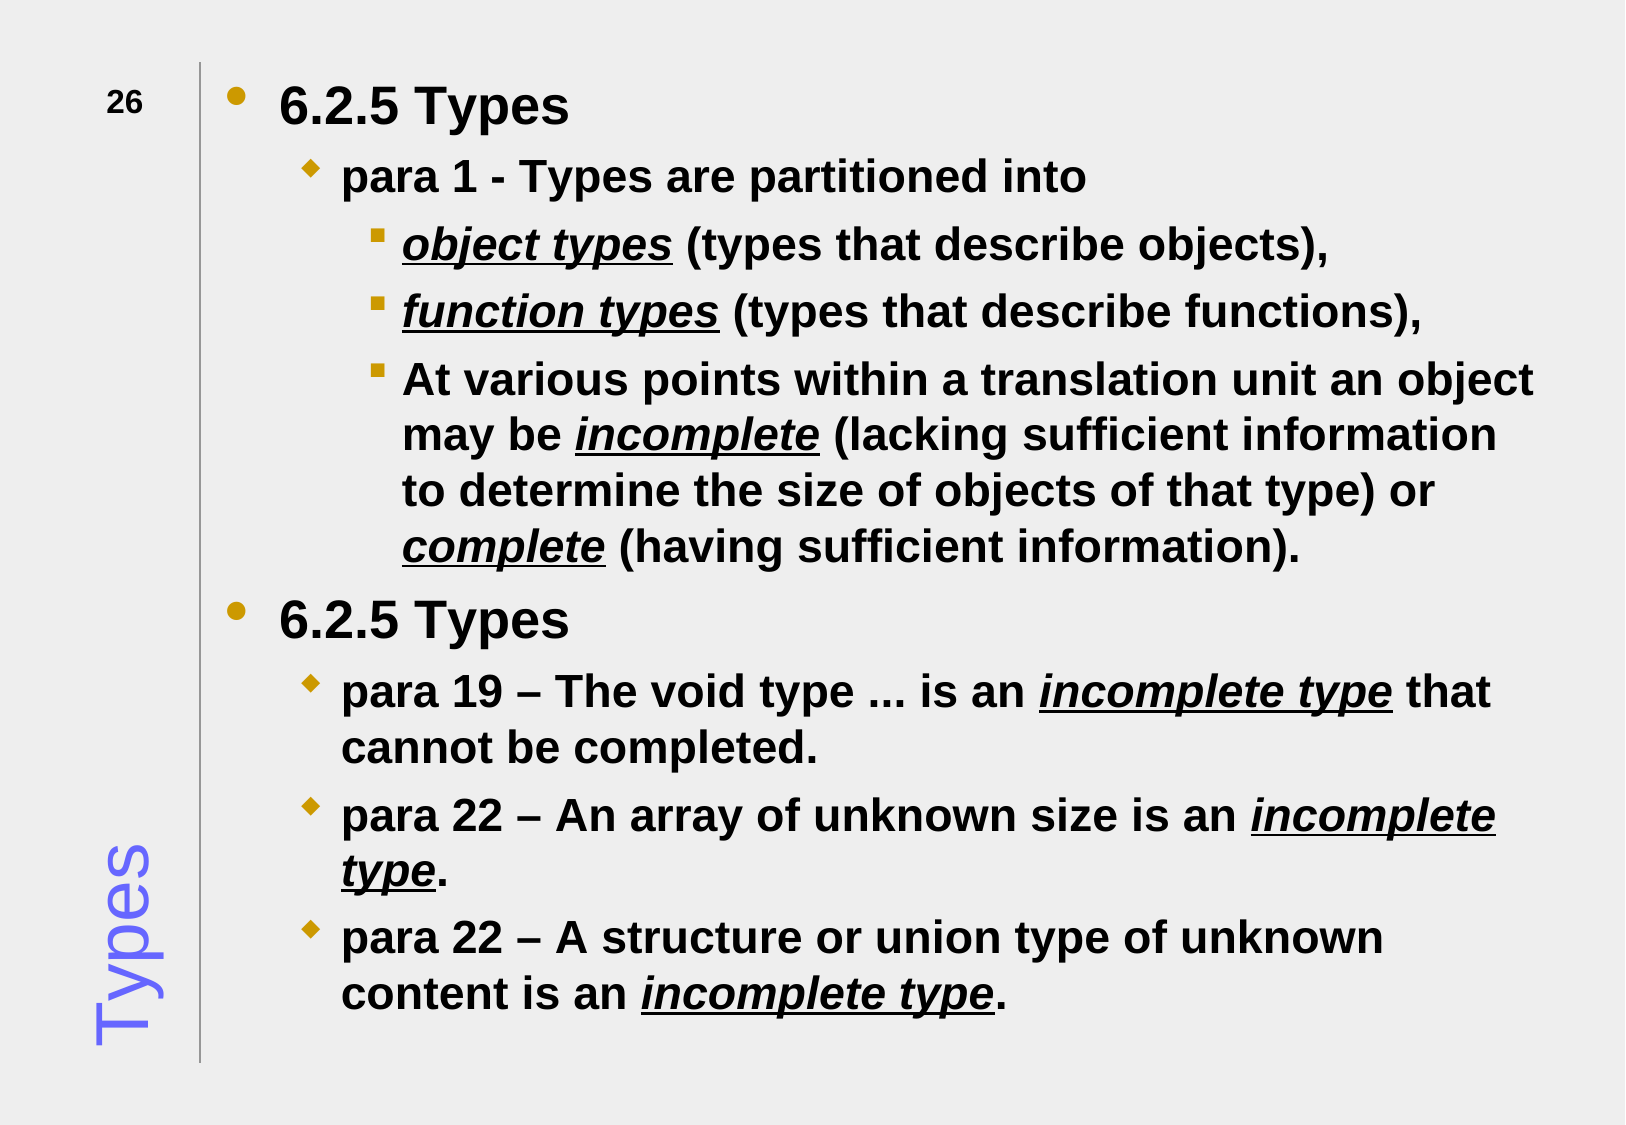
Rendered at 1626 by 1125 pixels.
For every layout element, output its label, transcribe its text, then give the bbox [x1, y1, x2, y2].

title Types [50, 187, 188, 1063]
list 6.2.5 Types para 1 - Types are partitioned into object types (types that describe objects), function types (types that describe functions), At various points within a translation unit an object may be incomplete (lacking sufficient information to determine the size of objects of that type) or complete (having sufficient information). 6.2.5 Types para 19 – The void type ... is an incomplete type that cannot be completed. para 22 – An array of unknown size is an incomplete type. para 22 – A structure or union type of unknown content is an incomplete type. [212, 62, 1550, 1063]
